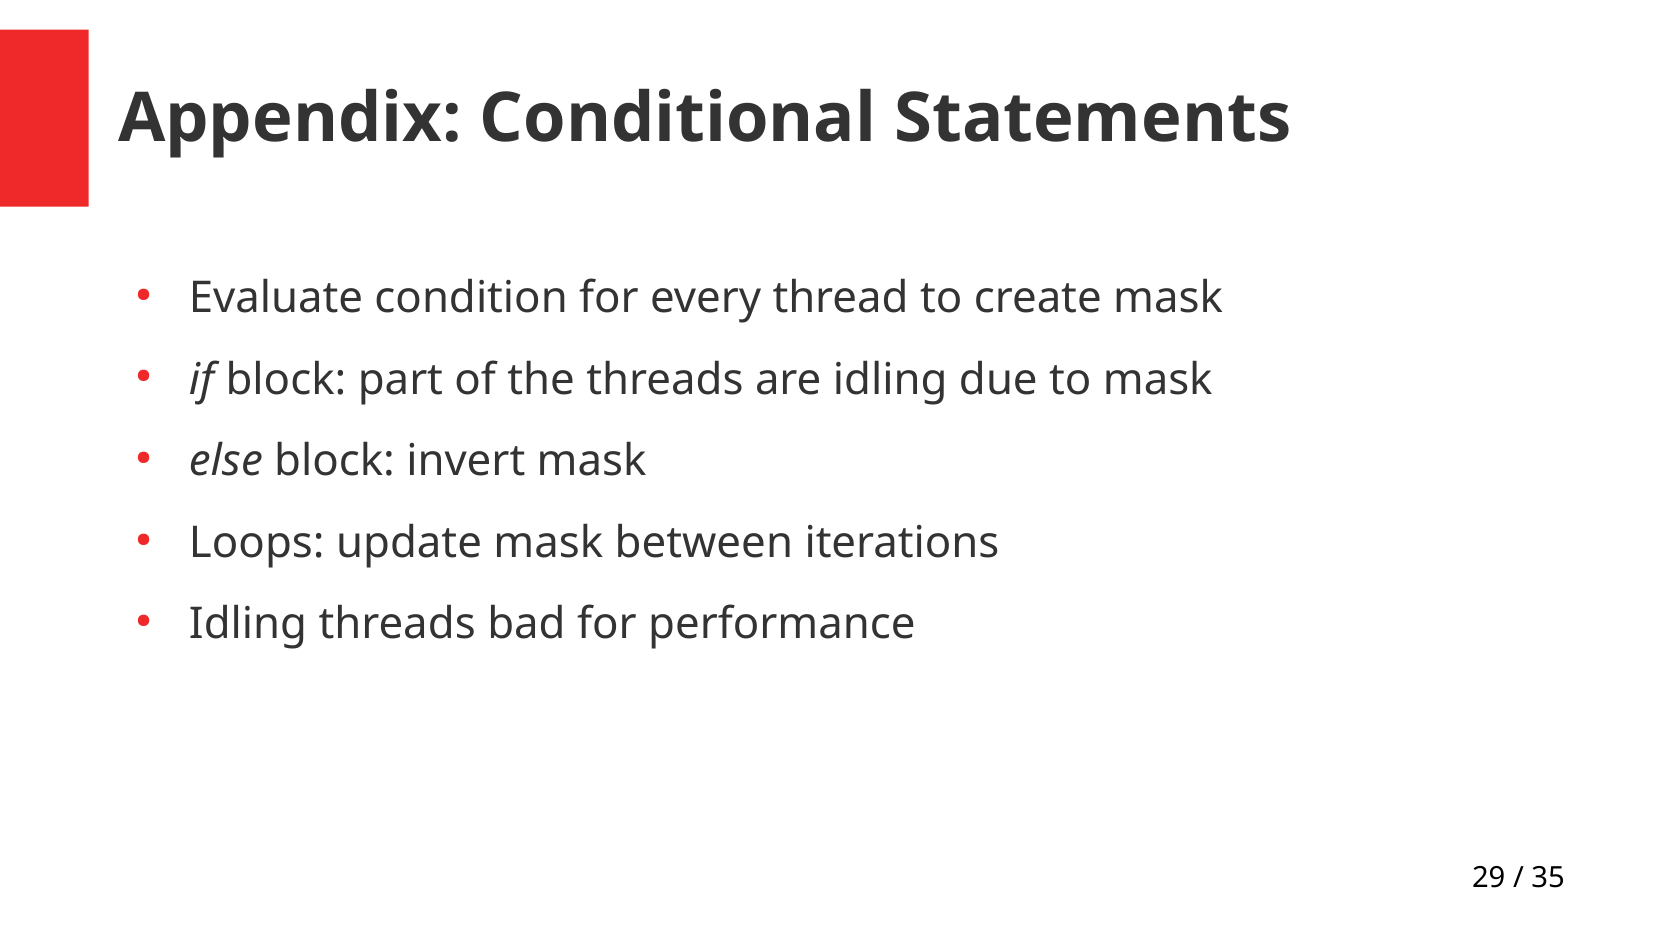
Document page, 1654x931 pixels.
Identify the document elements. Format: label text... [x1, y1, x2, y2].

title Appendix: Conditional Statements [118, 37, 1571, 193]
list Evaluate condition for every thread to create mask if block: part of the threads are idling due to mask else block: invert mask Loops: update mask between iterations Idling threads bad for performance [118, 265, 1536, 806]
